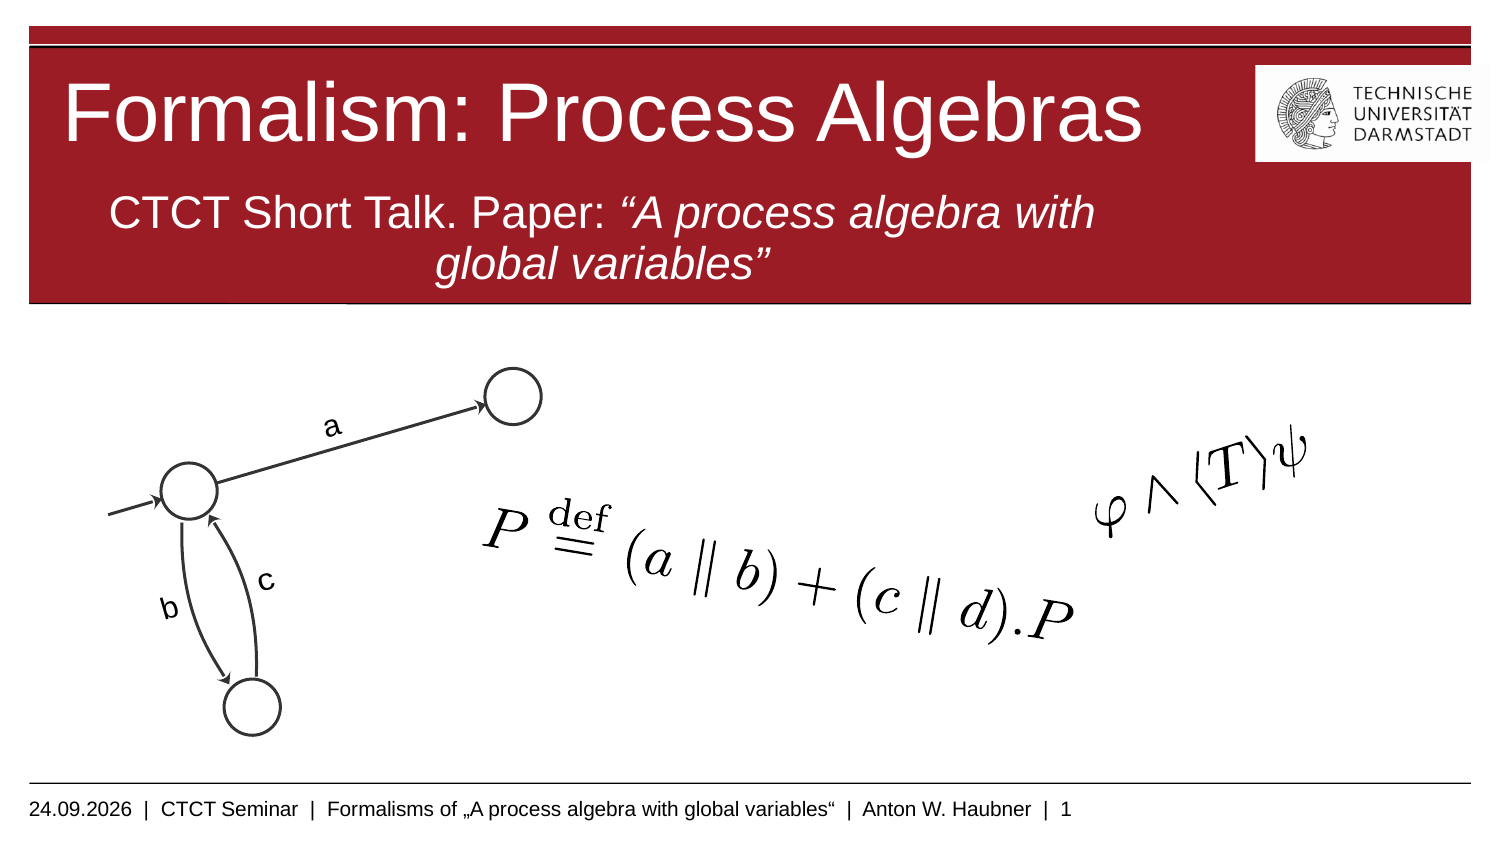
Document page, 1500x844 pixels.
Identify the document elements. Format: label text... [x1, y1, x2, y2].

text_box [1027, 599, 1074, 640]
text_box [917, 575, 930, 634]
text_box [593, 504, 612, 533]
text_box [554, 547, 593, 556]
text_box a [302, 396, 361, 457]
text_box [549, 497, 571, 527]
text_box [704, 540, 716, 598]
text_box [856, 567, 876, 625]
text_box c [236, 550, 295, 611]
picture [1255, 65, 1490, 162]
subtitle CTCT Short Talk. Paper: “A process algebra with global variables” [41, 179, 1164, 296]
text_box [482, 508, 529, 549]
text_box [987, 587, 1007, 645]
text_box [484, 368, 542, 425]
text_box [693, 538, 705, 596]
title Formalism: Process Algebras [44, 61, 1164, 165]
text_box [645, 549, 672, 577]
text_box [960, 589, 994, 630]
text_box [797, 567, 836, 606]
text_box [626, 528, 646, 586]
text_box [875, 588, 900, 614]
text_box [758, 549, 777, 607]
text_box b [140, 578, 199, 639]
text_box [1086, 421, 1313, 540]
text_box [556, 536, 595, 545]
text_box [574, 511, 592, 530]
text_box [1014, 628, 1021, 635]
text_box [736, 549, 760, 590]
text_box [929, 577, 941, 635]
text_box [224, 679, 281, 736]
text_box [160, 462, 218, 520]
